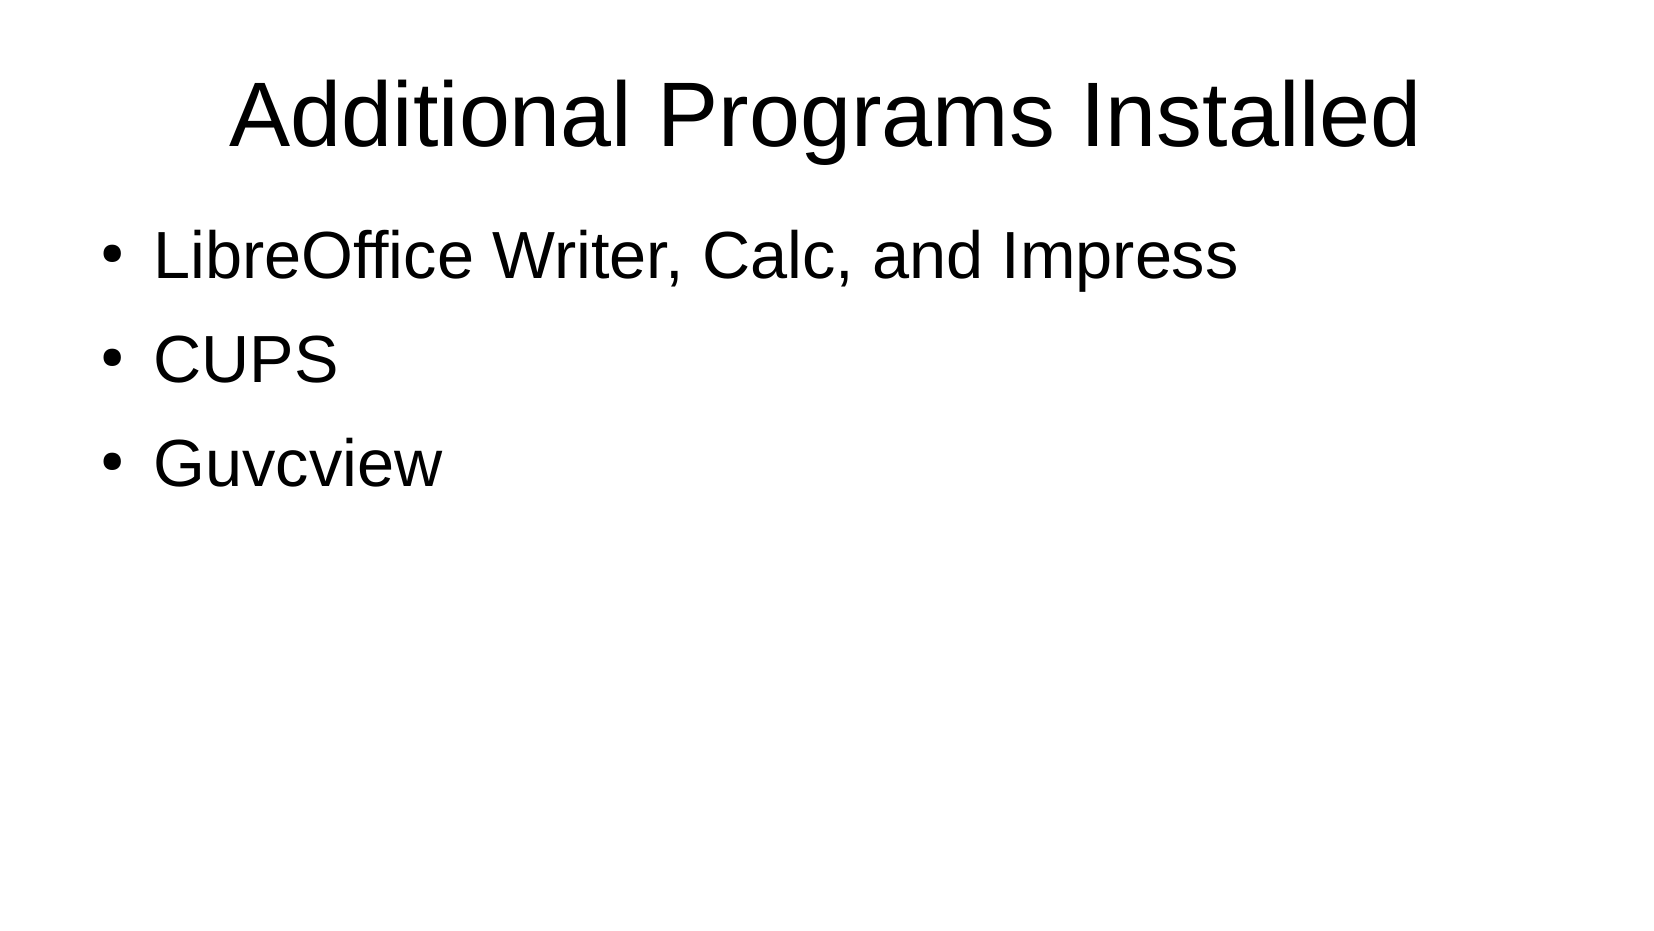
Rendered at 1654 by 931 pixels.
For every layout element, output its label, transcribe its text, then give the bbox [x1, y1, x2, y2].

list LibreOffice Writer, Calc, and Impress CUPS Guvcview [82, 217, 1571, 758]
title Additional Programs Installed [82, 37, 1571, 193]
